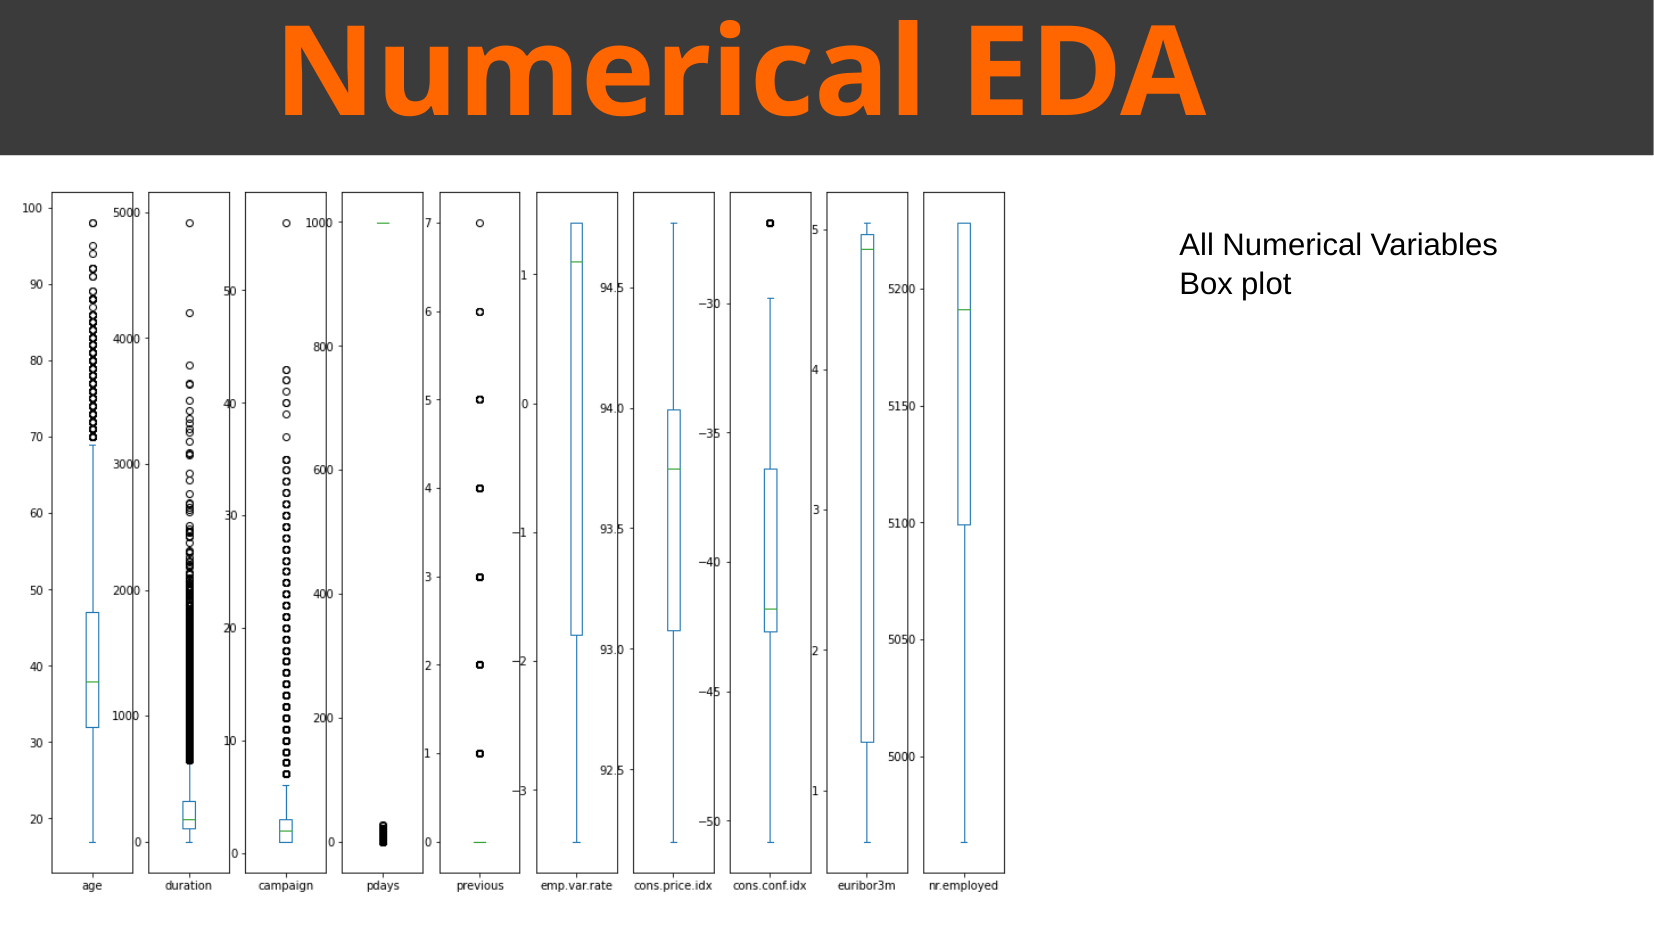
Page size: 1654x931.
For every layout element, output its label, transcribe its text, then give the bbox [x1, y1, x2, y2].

text_box All Numerical Variables Box plot [1164, 216, 1551, 305]
picture [14, 184, 1012, 900]
text_box Numerical EDA [0, 0, 1654, 156]
